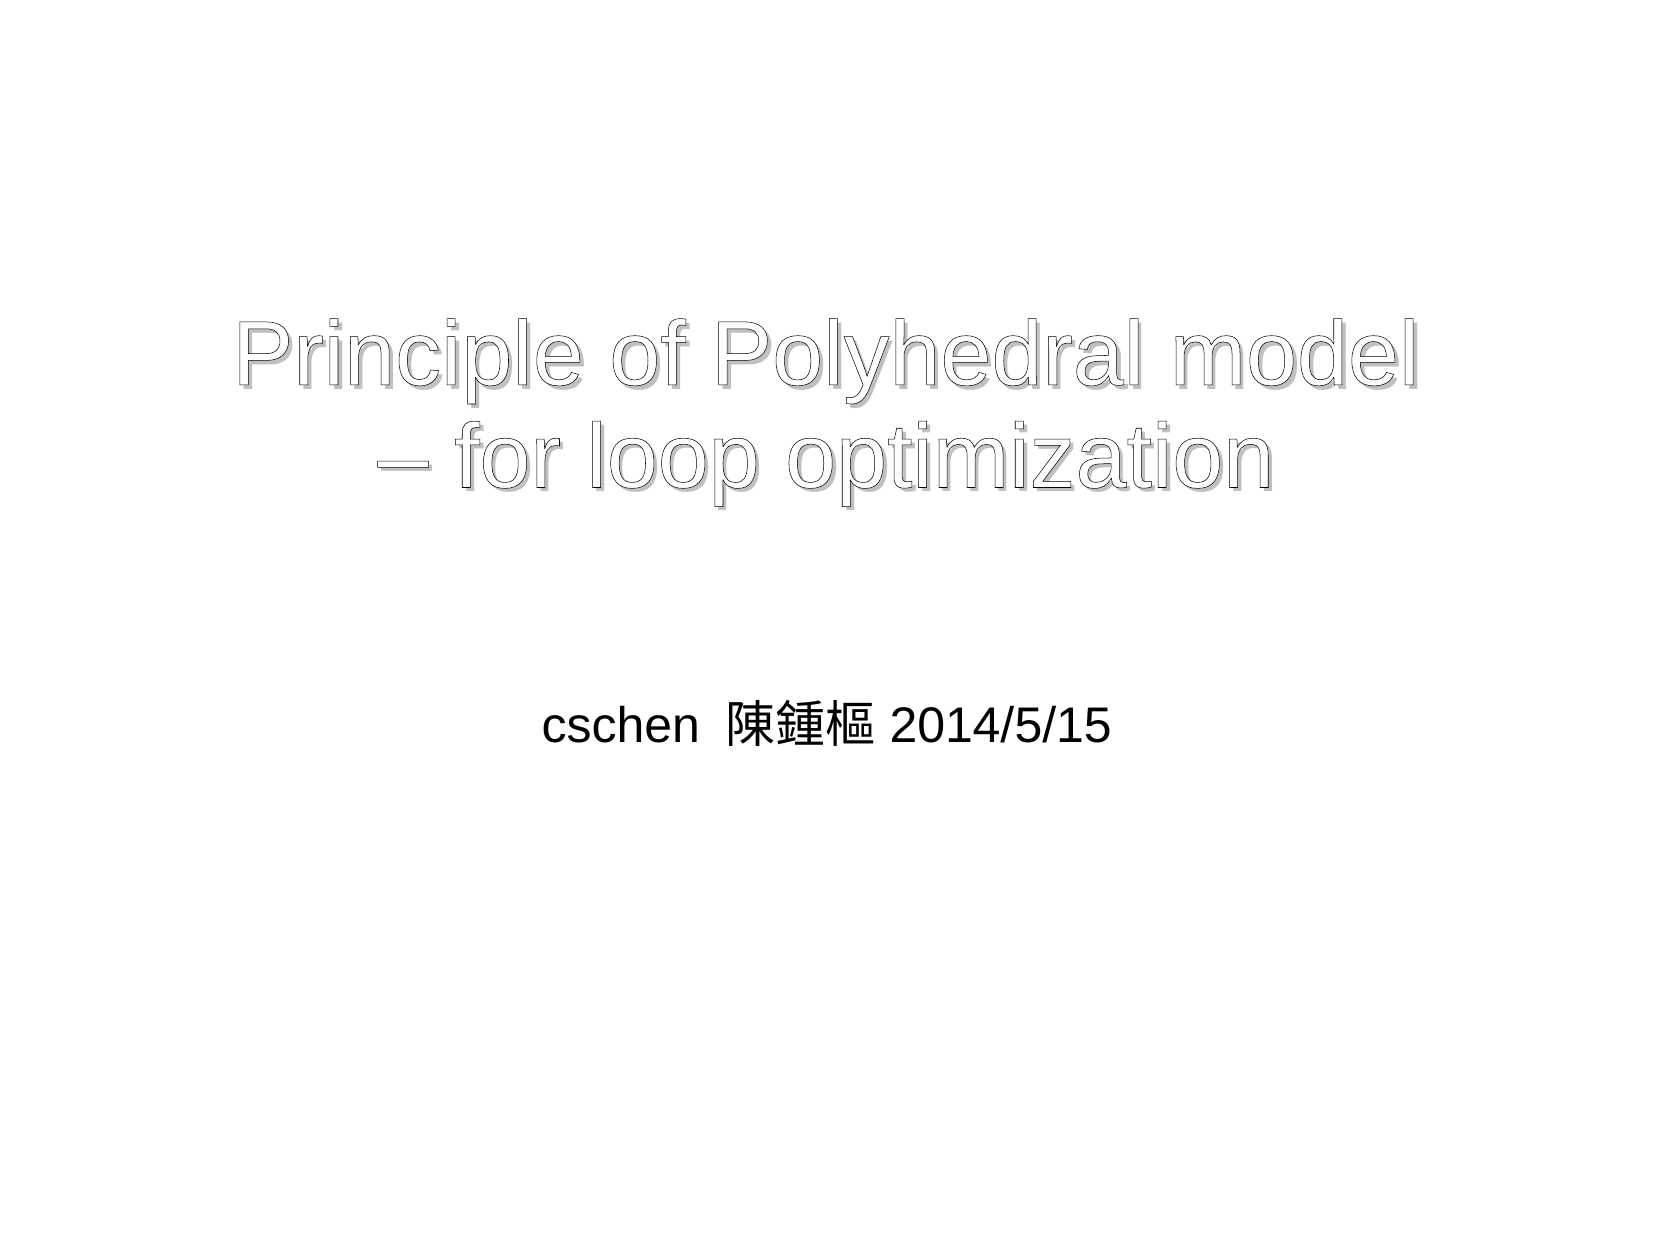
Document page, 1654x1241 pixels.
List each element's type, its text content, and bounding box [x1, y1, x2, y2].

subtitle Principle of Polyhedral model – for loop optimization cschen 陳鍾樞2014/5/15 [82, 49, 1571, 1010]
